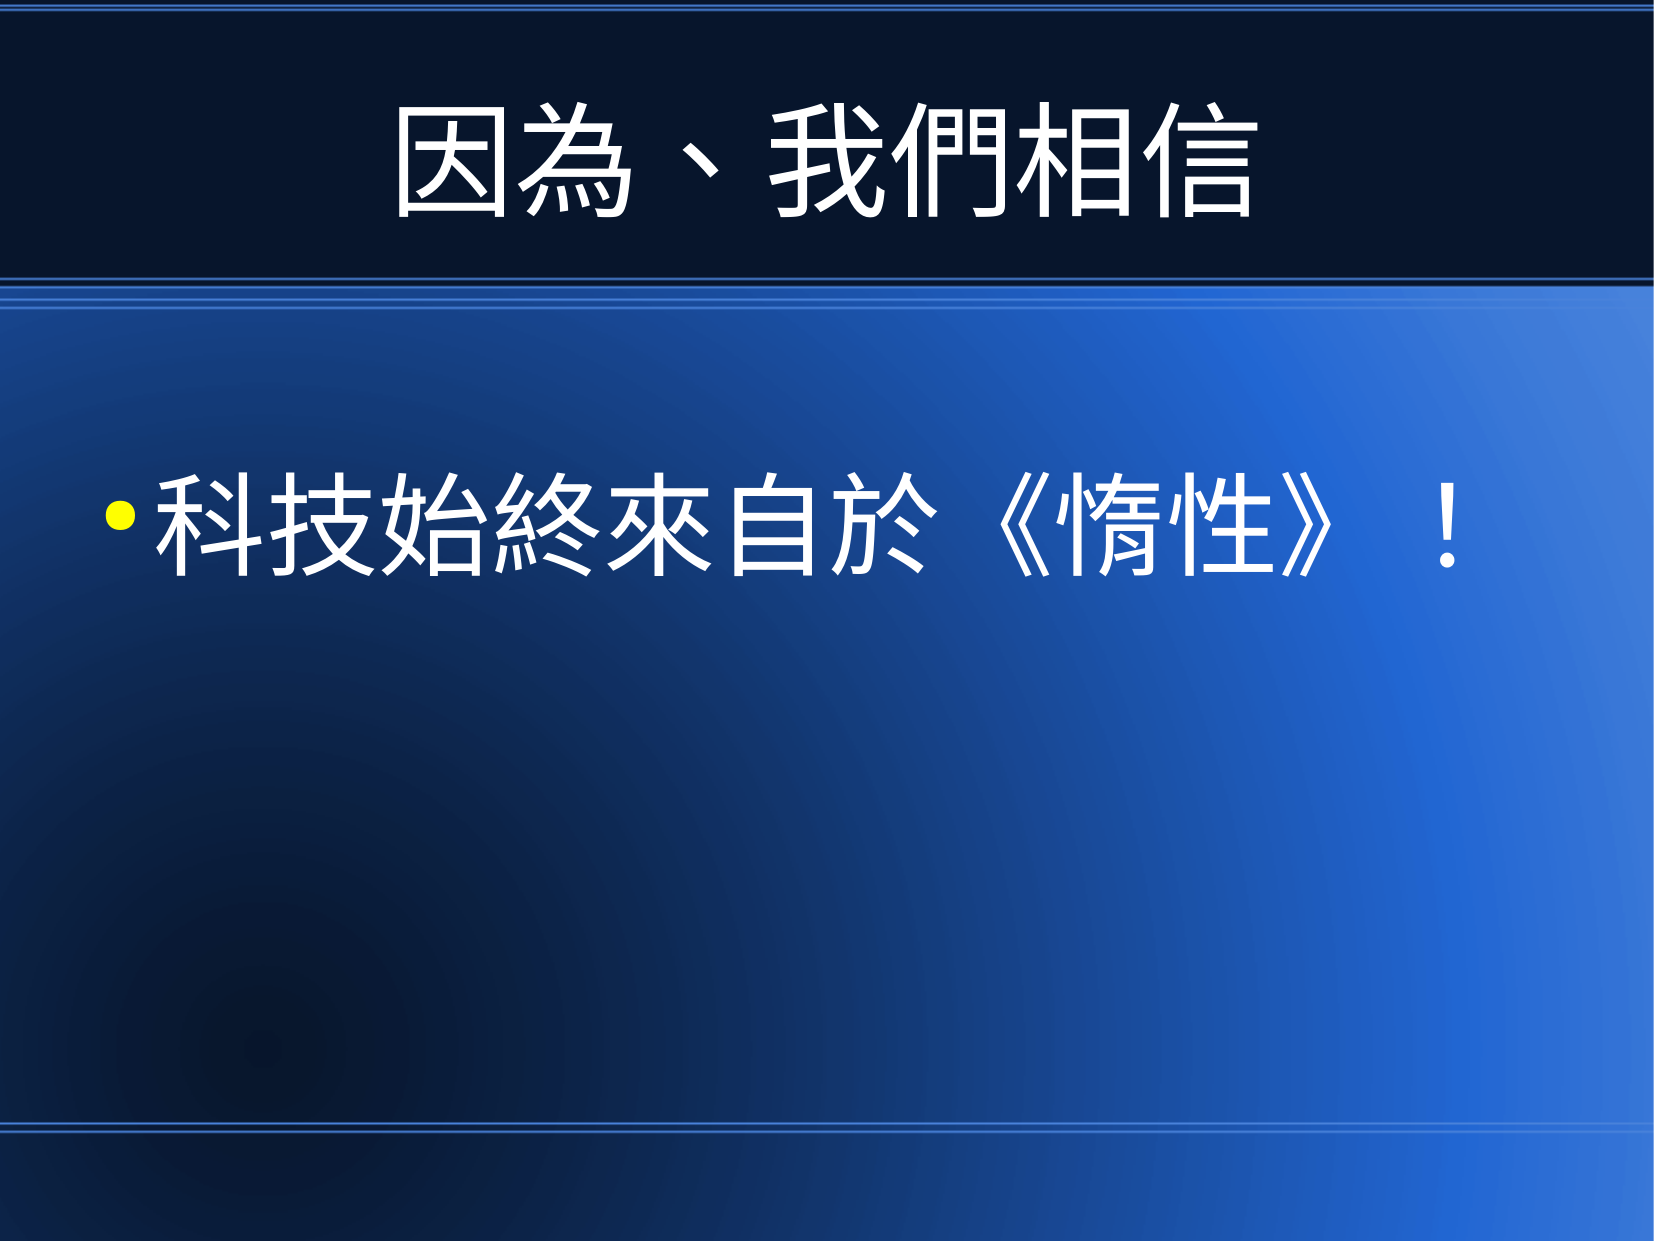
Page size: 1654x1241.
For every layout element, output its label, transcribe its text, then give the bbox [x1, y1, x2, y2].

list 科技始終來自於《惰性》！ [82, 355, 1571, 1241]
title 因為、我們相信 [82, 49, 1571, 257]
picture [0, 0, 1654, 1241]
